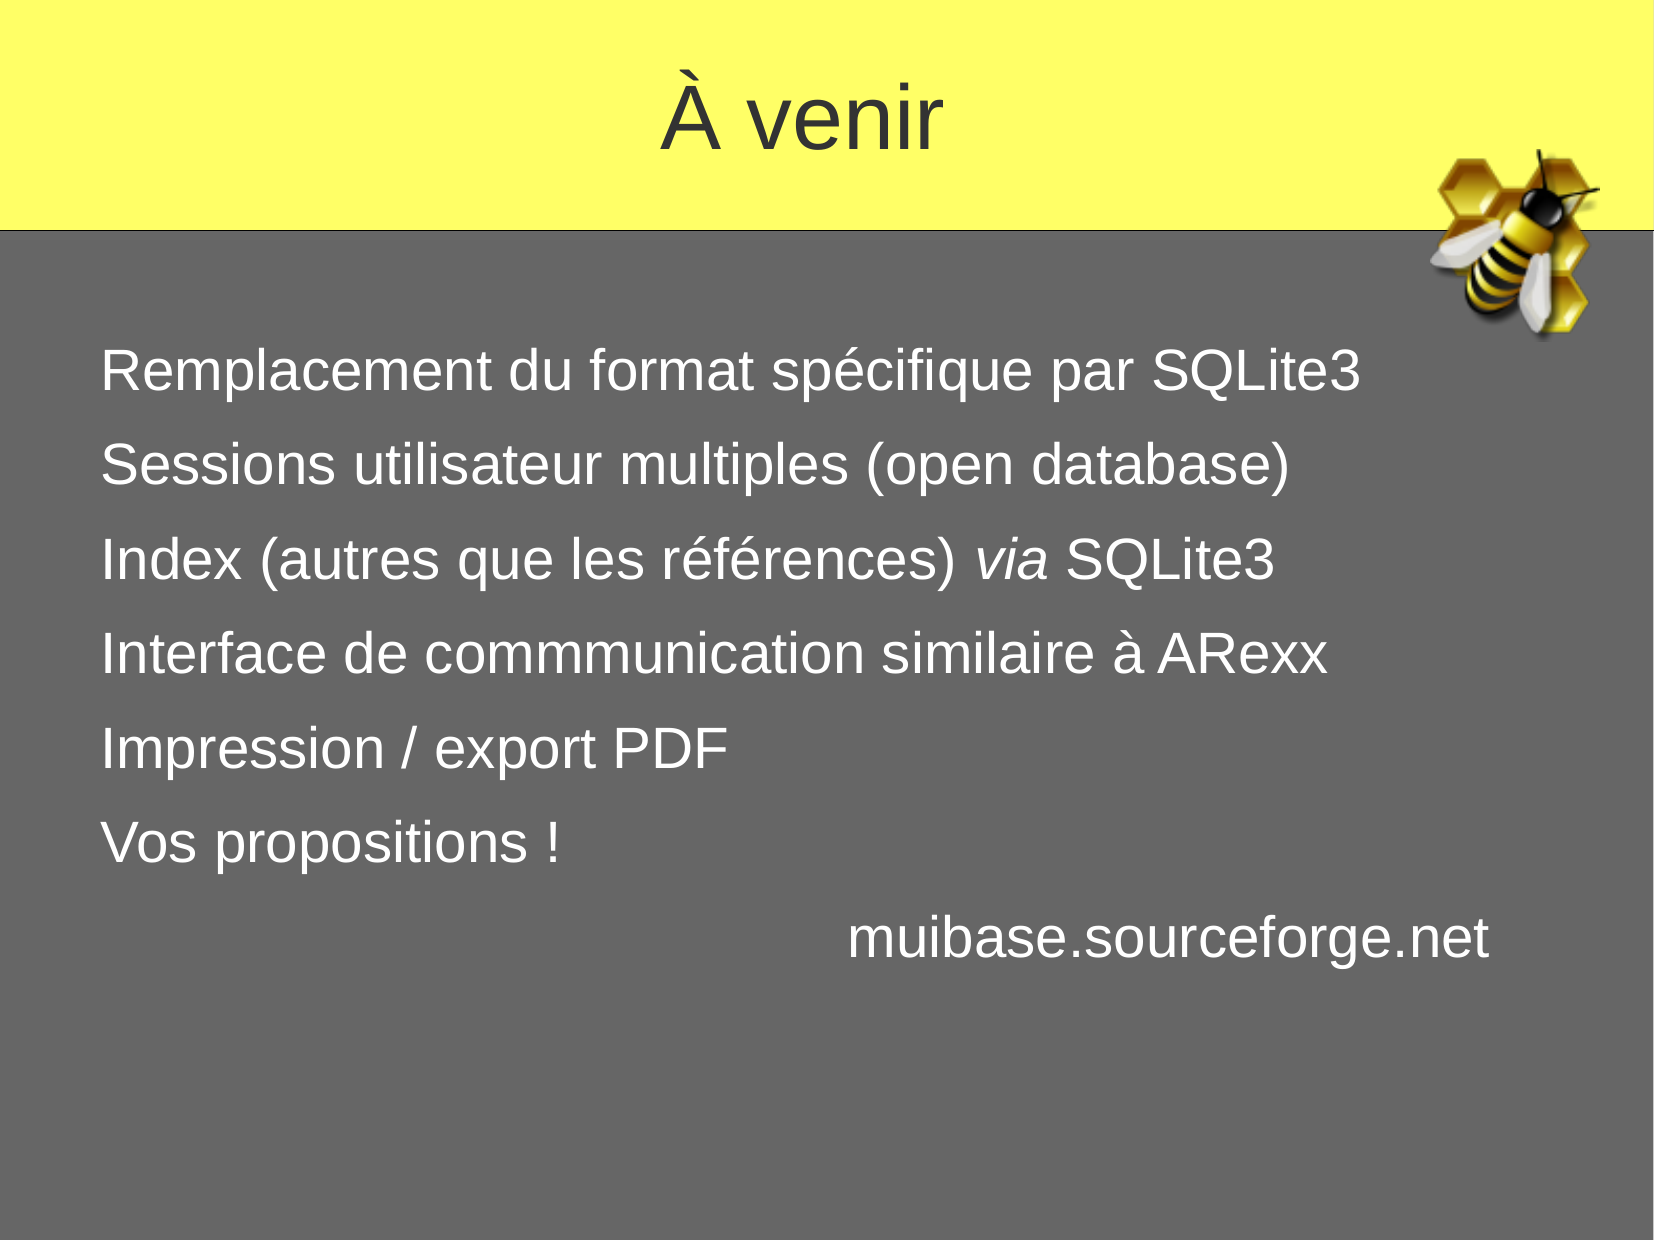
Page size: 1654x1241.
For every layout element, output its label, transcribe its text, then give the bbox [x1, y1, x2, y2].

title À venir [59, 13, 1548, 222]
list Remplacement du format spécifique par SQLite3 Sessions utilisateur multiples (open database) Index (autres que les références) via SQLite3 Interface de commmunication similaire à ARexx Impression / export PDF Vos propositions ! muibase.sourceforge.net [82, 337, 1571, 1098]
picture [1430, 149, 1600, 342]
